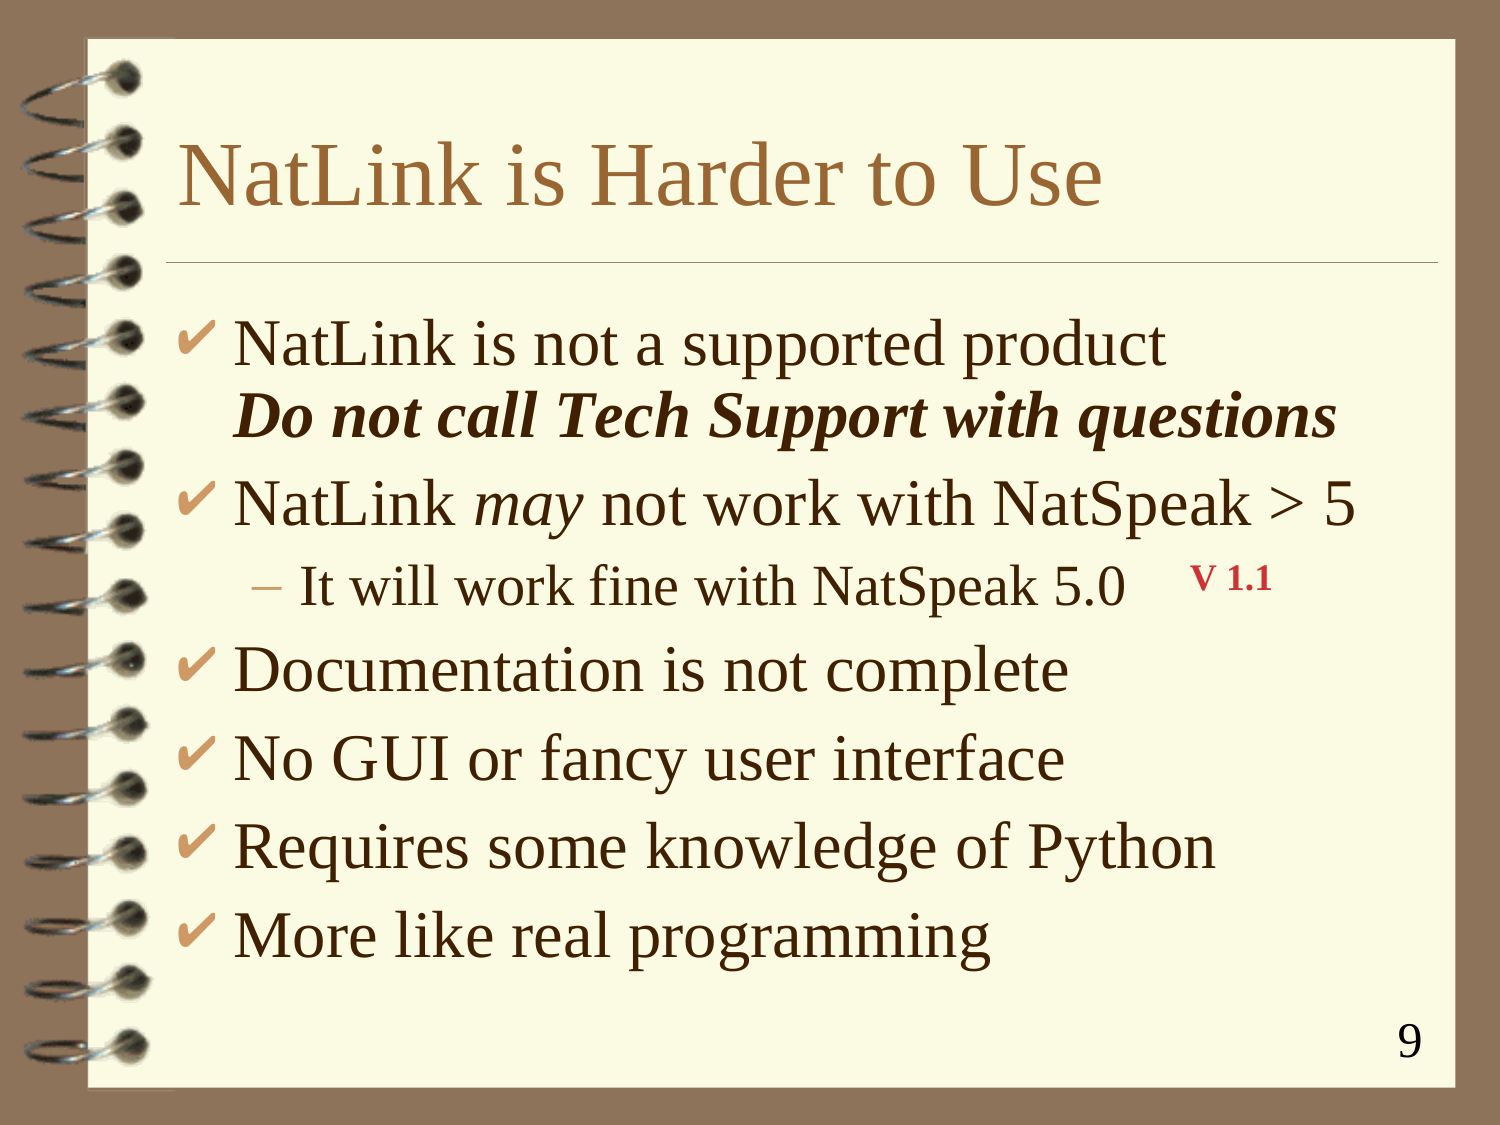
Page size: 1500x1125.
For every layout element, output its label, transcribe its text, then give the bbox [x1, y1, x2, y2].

text_box V 1.1 [1175, 549, 1300, 613]
picture [0, 0, 175, 1125]
title NatLink is Harder to Use [162, 74, 1438, 263]
list NatLink is not a supported product Do not call Tech Support with questions NatLink may not work with NatSpeak > 5 It will work fine with NatSpeak 5.0 Documentation is not complete No GUI or fancy user interface Requires some knowledge of Python More like real programming [162, 299, 1438, 976]
